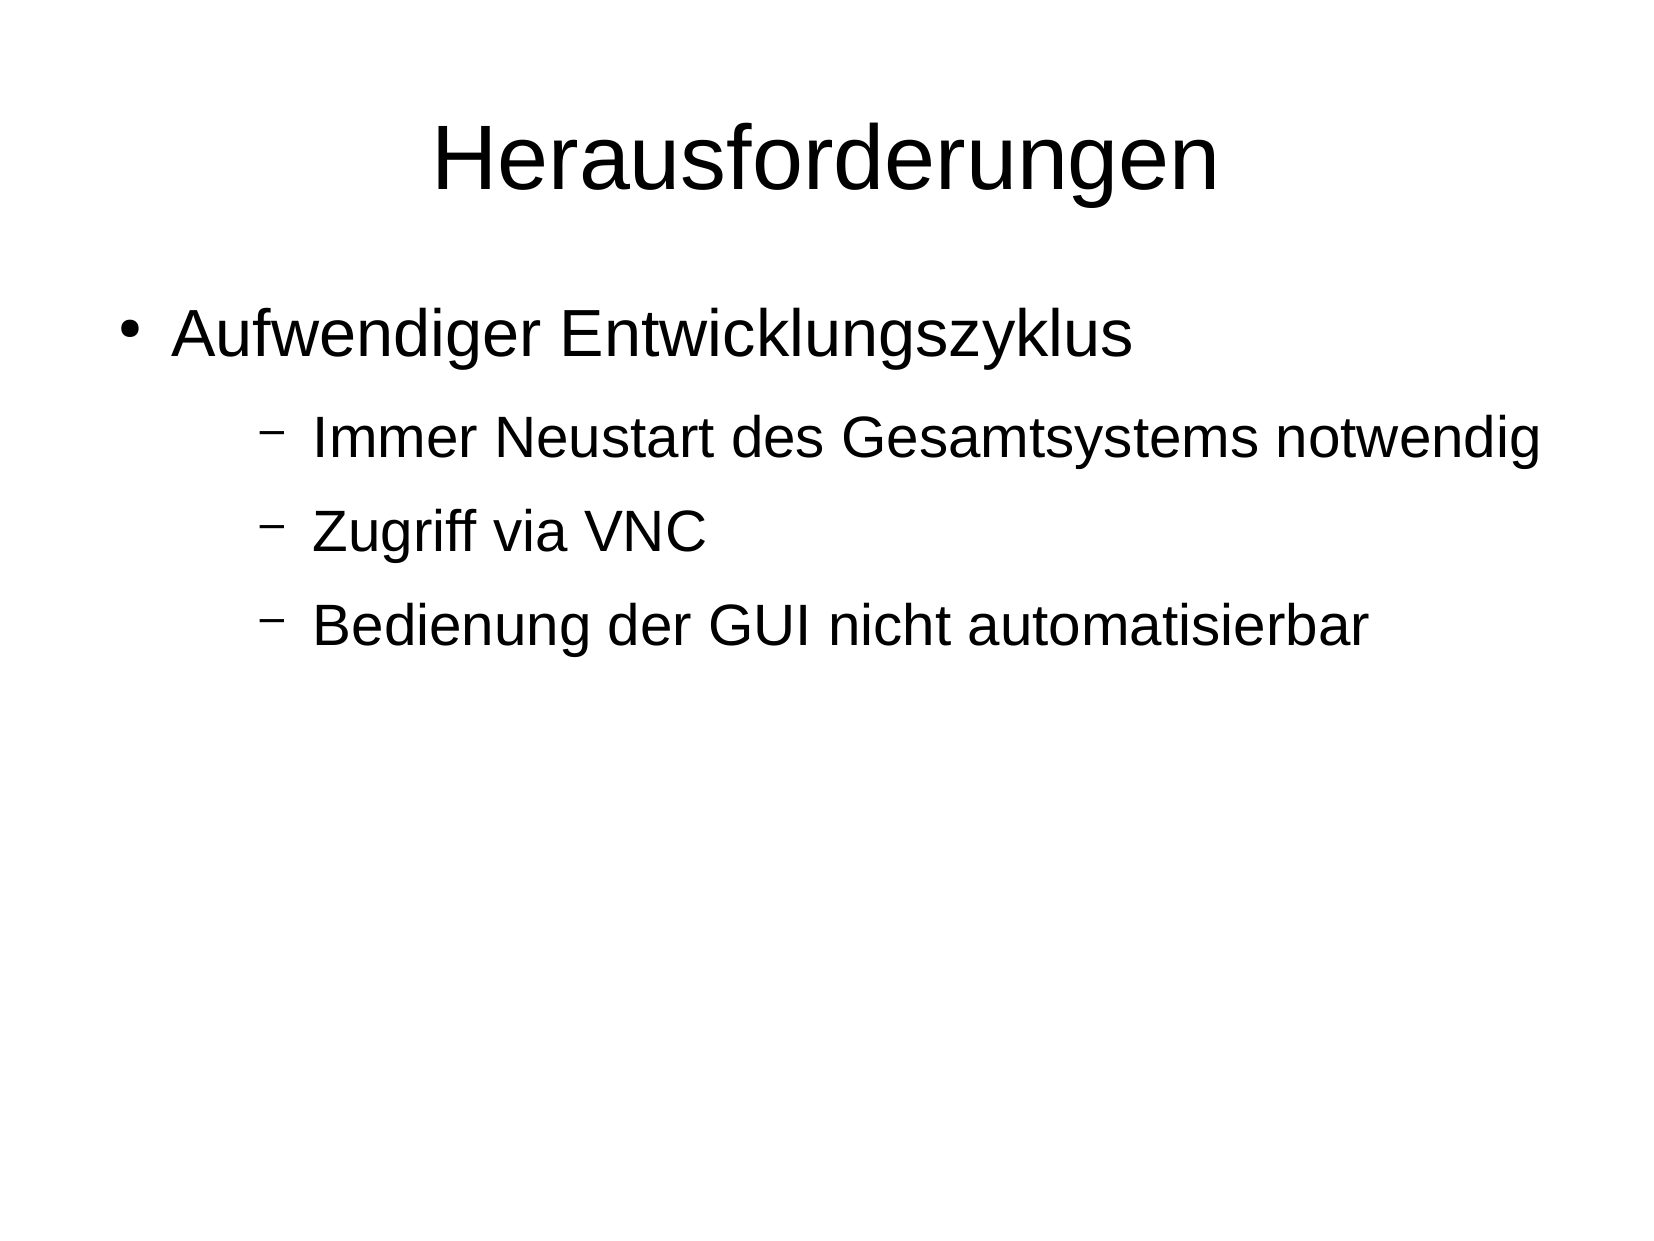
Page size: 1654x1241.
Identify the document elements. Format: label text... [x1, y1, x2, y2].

title Herausforderungen [82, 49, 1571, 257]
list Aufwendiger Entwicklungszyklus Immer Neustart des Gesamtsystems notwendig Zugriff via VNC Bedienung der GUI nicht automatisierbar [82, 290, 1571, 1010]
